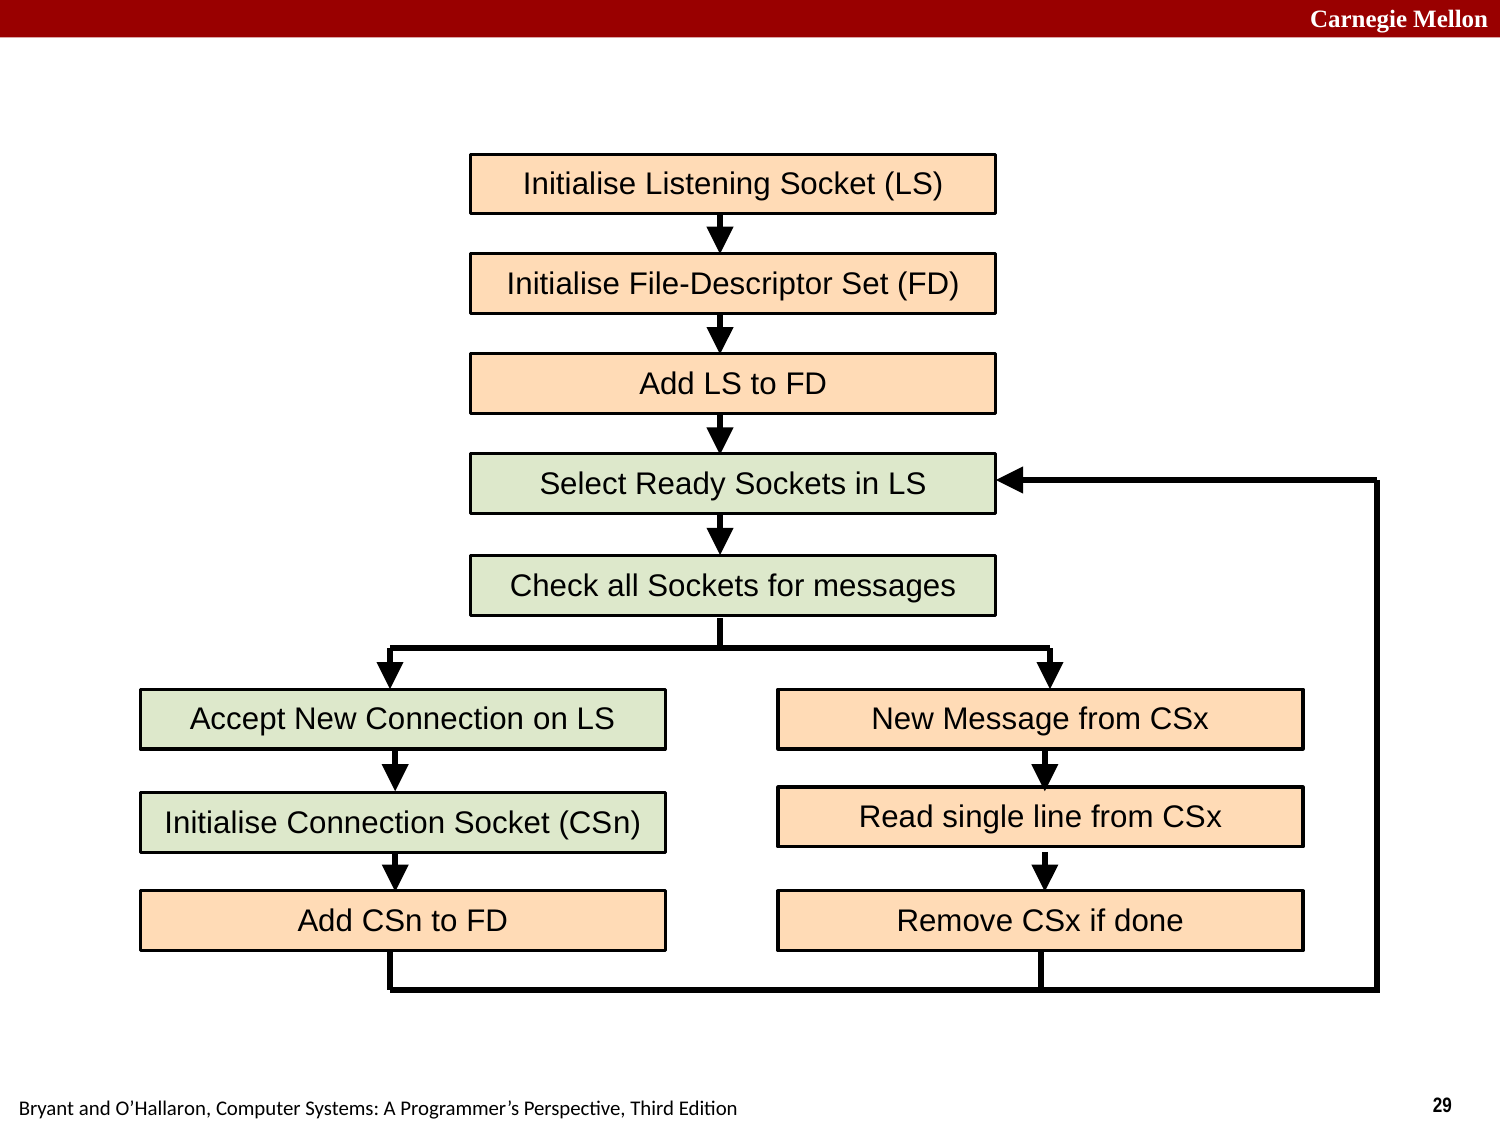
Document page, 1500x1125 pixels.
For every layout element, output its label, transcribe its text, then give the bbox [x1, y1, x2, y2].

text_box Check all Sockets for messages [470, 555, 996, 616]
text_box New Message from CSx [777, 689, 1303, 750]
text_box Remove CSx if done [777, 890, 1303, 951]
text_box Initialise File-Descriptor Set (FD) [470, 253, 996, 314]
text_box Add LS to FD [470, 353, 996, 414]
text_box Initialise Listening Socket (LS) [470, 154, 996, 214]
text_box Select Ready Sockets in LS [470, 453, 996, 514]
text_box Accept New Connection on LS [140, 689, 666, 750]
text_box Read single line from CSx [777, 787, 1303, 847]
text_box Add CSn to FD [140, 890, 666, 951]
text_box Initialise Connection Socket (CSn) [140, 792, 666, 853]
